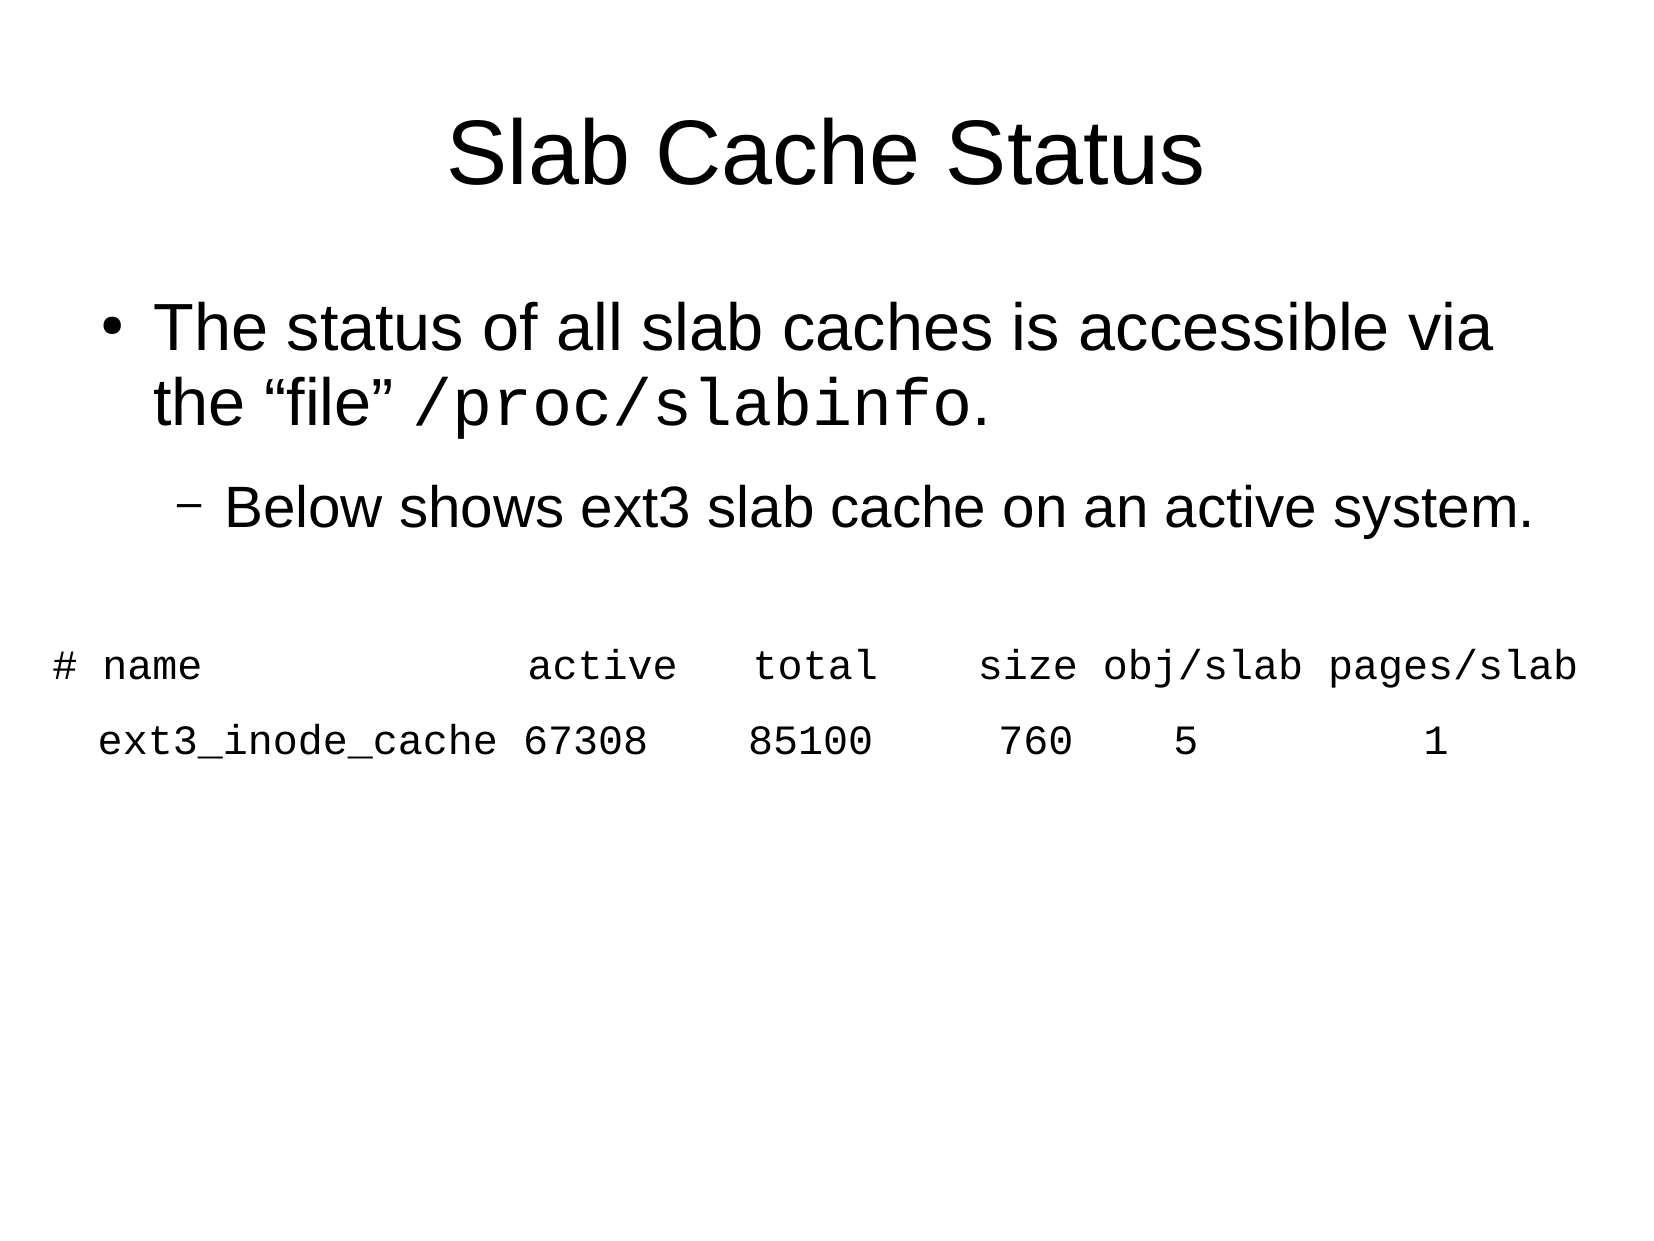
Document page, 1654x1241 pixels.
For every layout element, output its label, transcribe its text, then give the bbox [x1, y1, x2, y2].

title Slab Cache Status [82, 49, 1571, 257]
text_box # name active total size obj/slab pages/slab [37, 637, 1593, 698]
text_box ext3_inode_cache 67308 85100 760 5 1 [82, 712, 1463, 773]
list The status of all slab caches is accessible via the “file” /proc/slabinfo. Below shows ext3 slab cache on an active system. [82, 290, 1571, 637]
list The status of all slab caches is accessible via the “file” /proc/slabinfo. Below shows ext3 slab cache on an active system. [82, 698, 1571, 1094]
